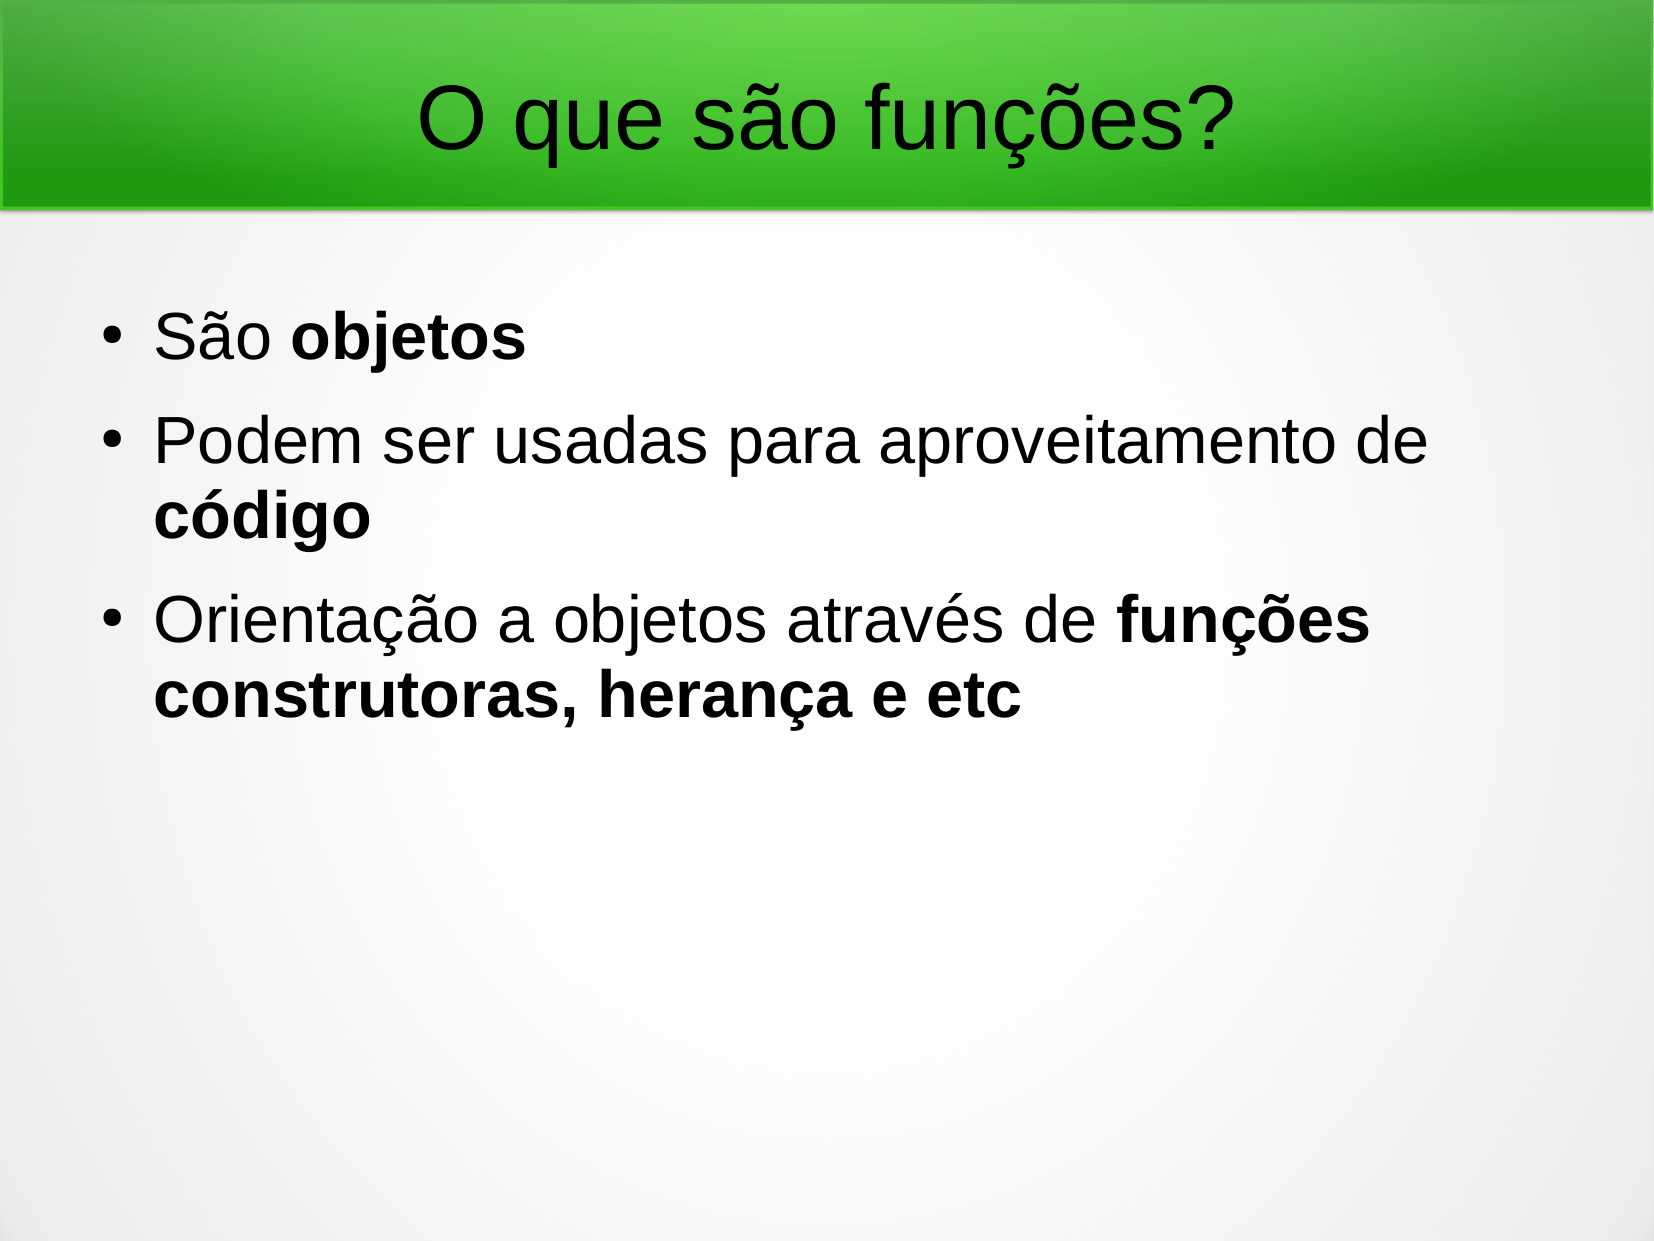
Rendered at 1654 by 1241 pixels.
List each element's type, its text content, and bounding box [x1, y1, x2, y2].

title O que são funções? [82, 47, 1571, 189]
list São objetos Podem ser usadas para aproveitamento de código Orientação a objetos através de funções construtoras, herança e etc [82, 299, 1571, 1019]
